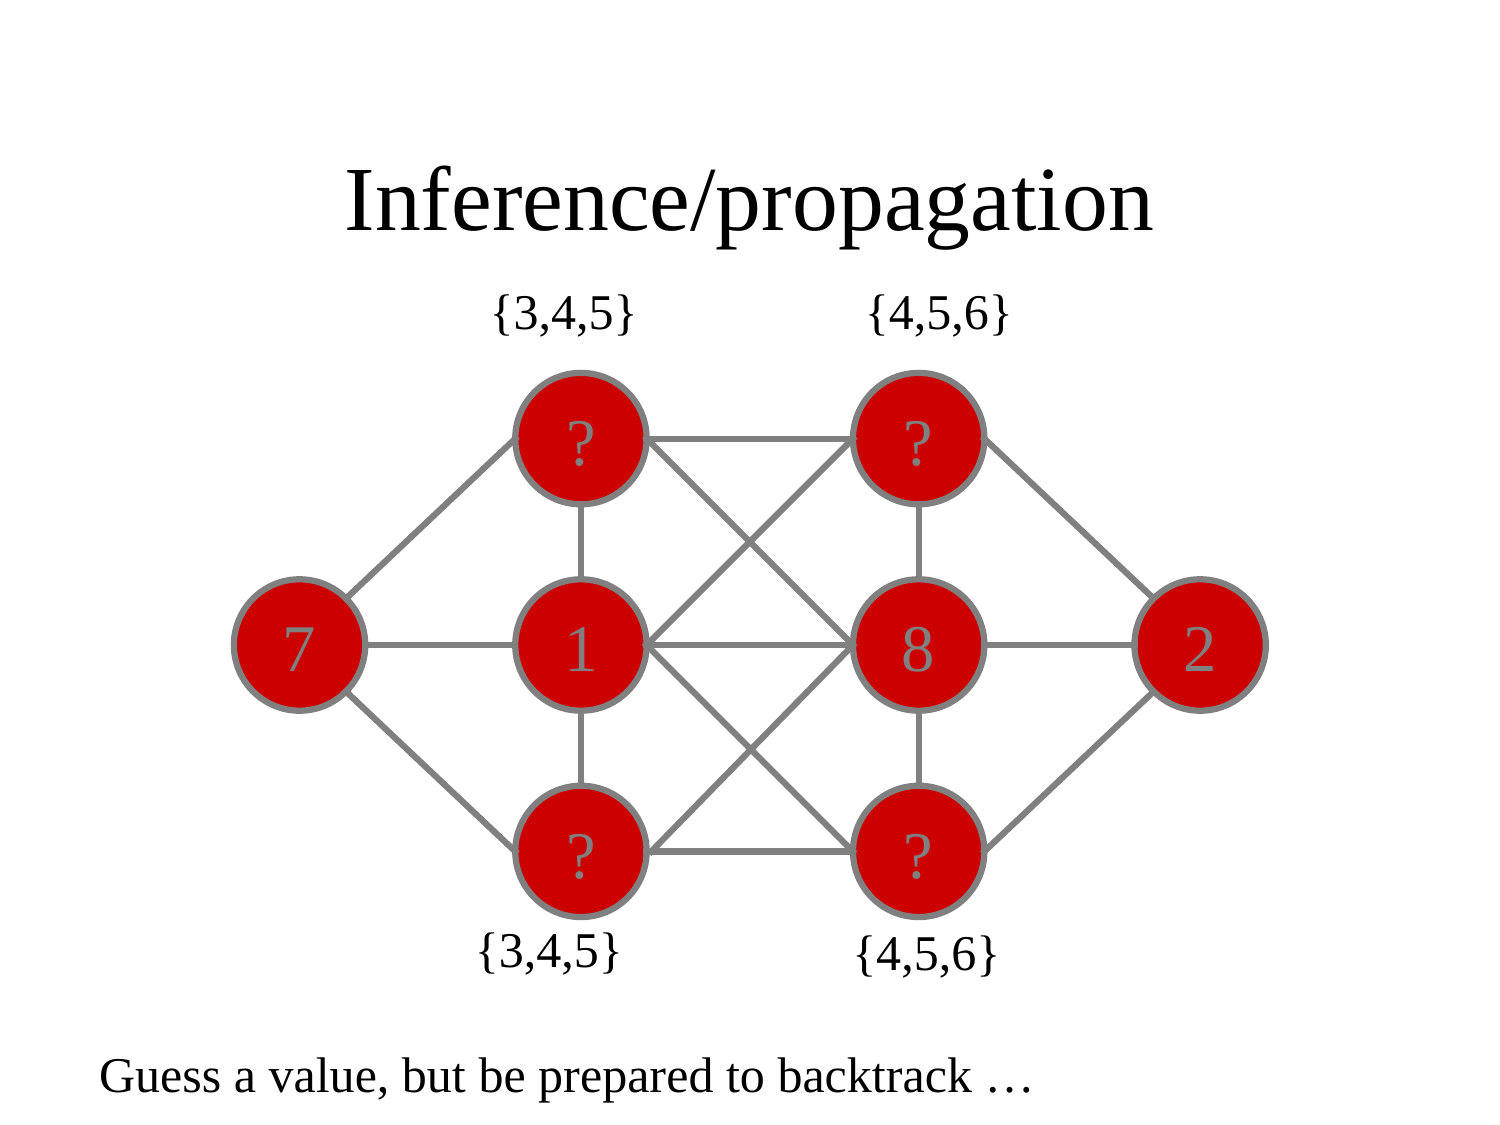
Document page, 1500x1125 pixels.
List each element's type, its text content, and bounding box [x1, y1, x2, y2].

text_box {4,5,6} [837, 912, 1038, 988]
title Inference/propagation [112, 99, 1388, 288]
text_box 1 [515, 579, 647, 711]
text_box ? [515, 785, 647, 909]
text_box ? [515, 372, 647, 505]
text_box {3,4,5} [474, 272, 751, 348]
text_box ? [853, 785, 985, 912]
text_box 8 [853, 579, 985, 711]
text_box ? [853, 372, 985, 505]
text_box 7 [233, 579, 366, 711]
text_box {3,4,5} [460, 909, 638, 986]
text_box 2 [1134, 579, 1266, 711]
text_box Guess a value, but be prepared to backtrack … [84, 1034, 1050, 1111]
text_box {4,5,6} [849, 272, 1176, 348]
